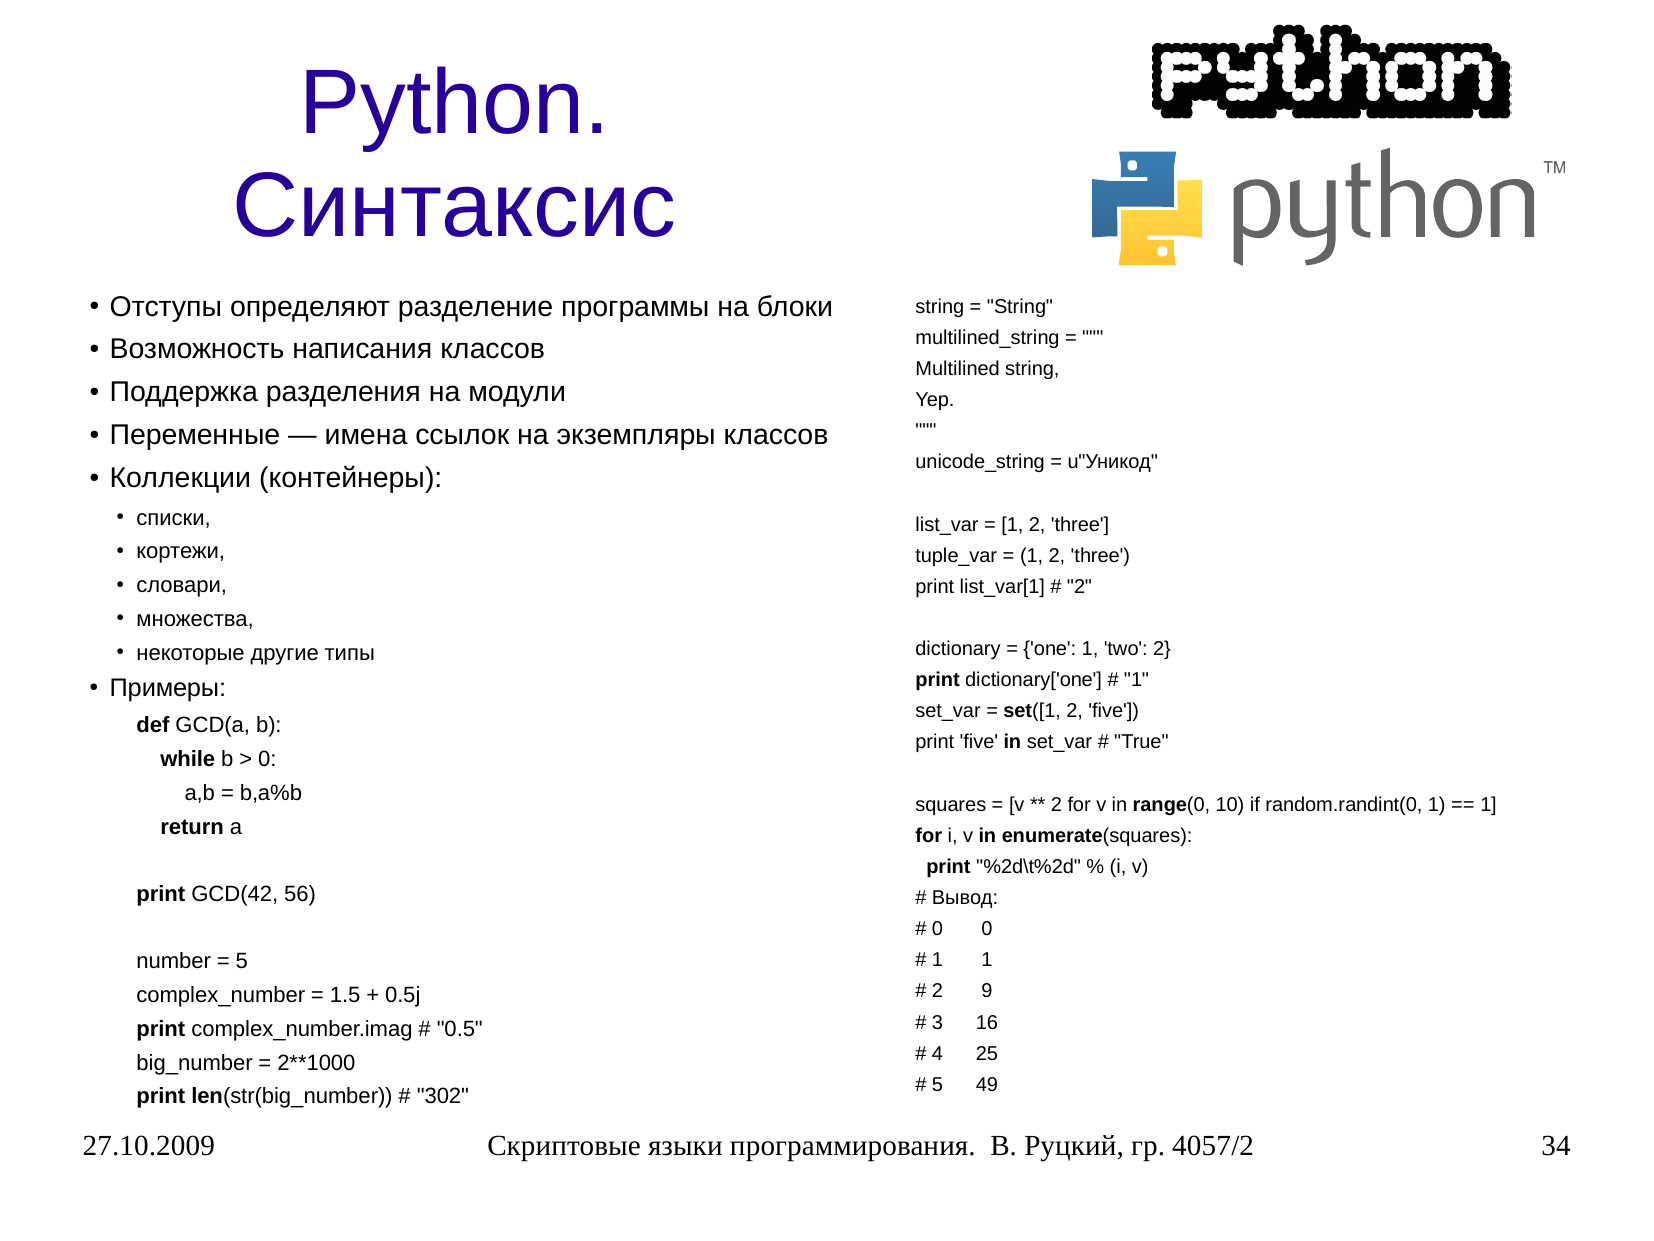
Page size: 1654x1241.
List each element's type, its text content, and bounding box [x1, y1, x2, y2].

list Отступы определяют разделение программы на блоки Возможность написания классов Поддержка разделения на модули Переменные — имена ссылок на экземпляры классов Коллекции (контейнеры): списки, кортежи, словари, множества, некоторые другие типы Примеры: def GCD(a, b): while b > 0: a,b = b,a%b return a print GCD(42, 56) number = 5 complex_number = 1.5 + 0.5j print complex_number.imag # "0.5" big_number = 2**1000 print len(str(big_number)) # "302" [82, 290, 857, 1109]
title Python. Синтаксис [82, 49, 827, 257]
picture [1151, 24, 1512, 119]
list string = "String" multilined_string = """ Multilined string, Yep. """ unicode_string = u"Уникод" list_var = [1, 2, 'three'] tuple_var = (1, 2, 'three') print list_var[1] # "2" dictionary = {'one': 1, 'two': 2} print dictionary['one'] # "1" set_var = set([1, 2, 'five']) print 'five' in set_var # "True" squares = [v ** 2 for v in range(0, 10) if random.randint(0, 1) == 1] for i, v in enumerate(squares): print "%2d\t%2d" % (i, v) # Вывод: # 0 0 # 1 1 # 2 9 # 3 16 # 4 25 # 5 49 [915, 295, 1512, 1114]
picture [1092, 147, 1565, 266]
